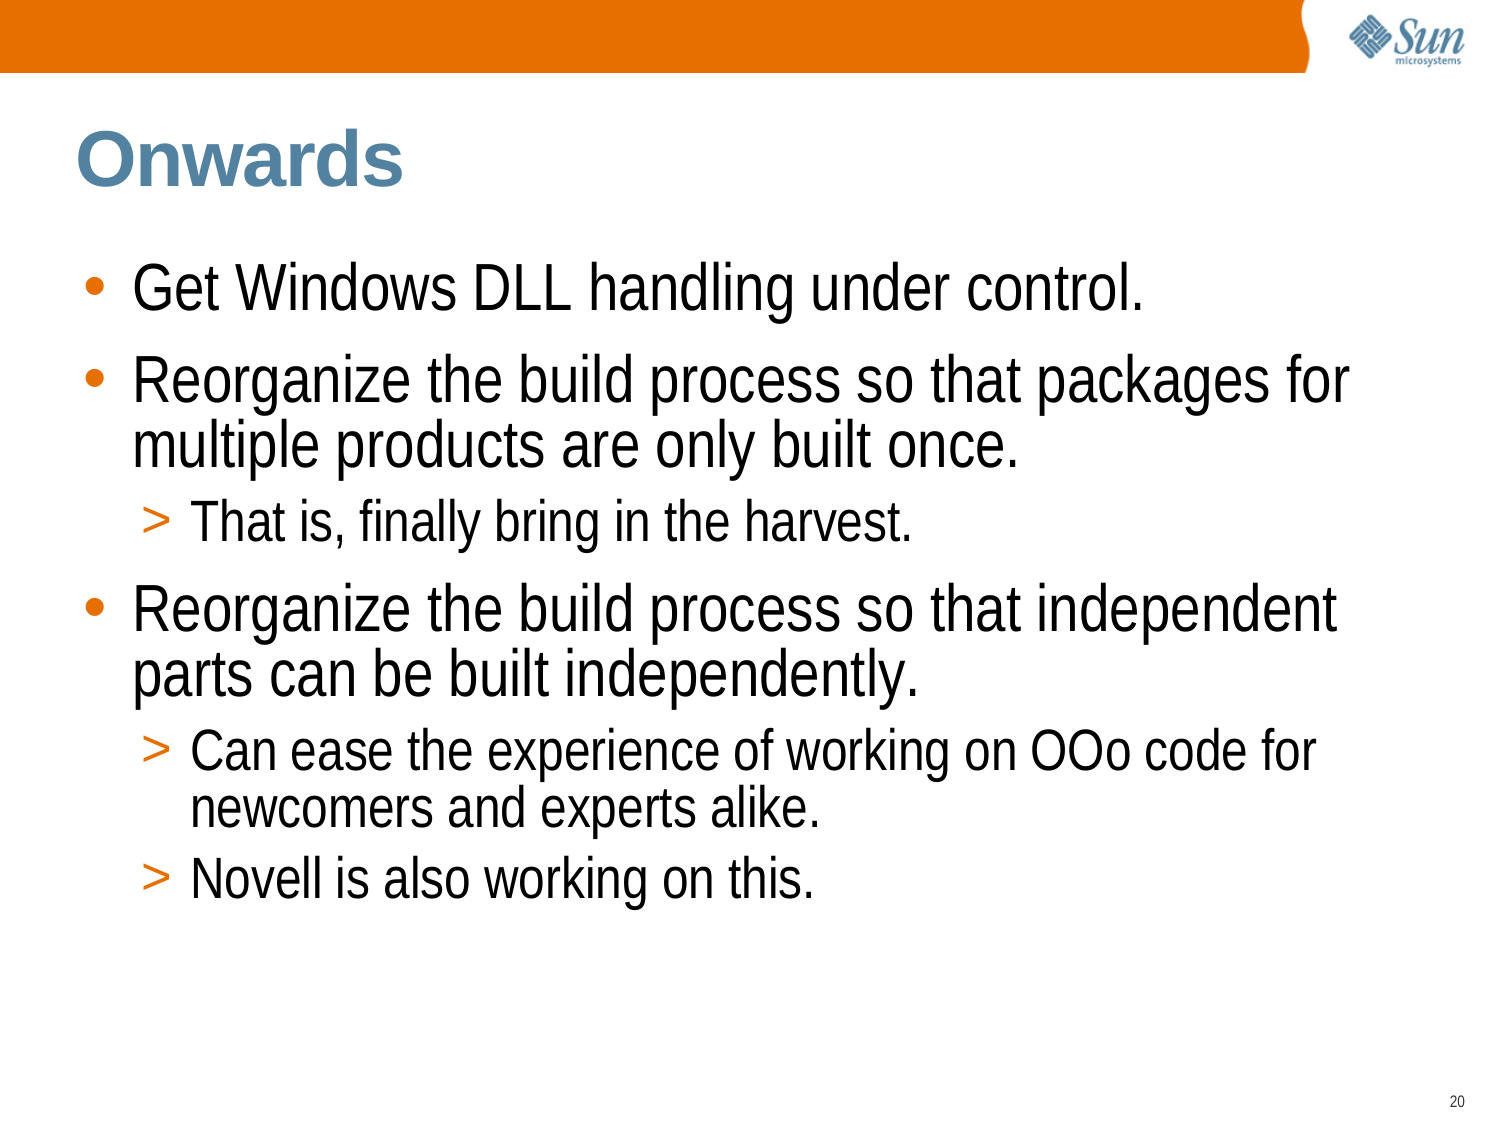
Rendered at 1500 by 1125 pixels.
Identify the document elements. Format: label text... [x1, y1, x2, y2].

picture [0, 0, 1500, 73]
list Get Windows DLL handling under control. Reorganize the build process so that packages for multiple products are only built once. That is, finally bring in the harvest. Reorganize the build process so that independent parts can be built independently. Can ease the experience of working on OOo code for newcomers and experts alike. Novell is also working on this. [64, 258, 1401, 1062]
title Onwards [75, 123, 1437, 227]
